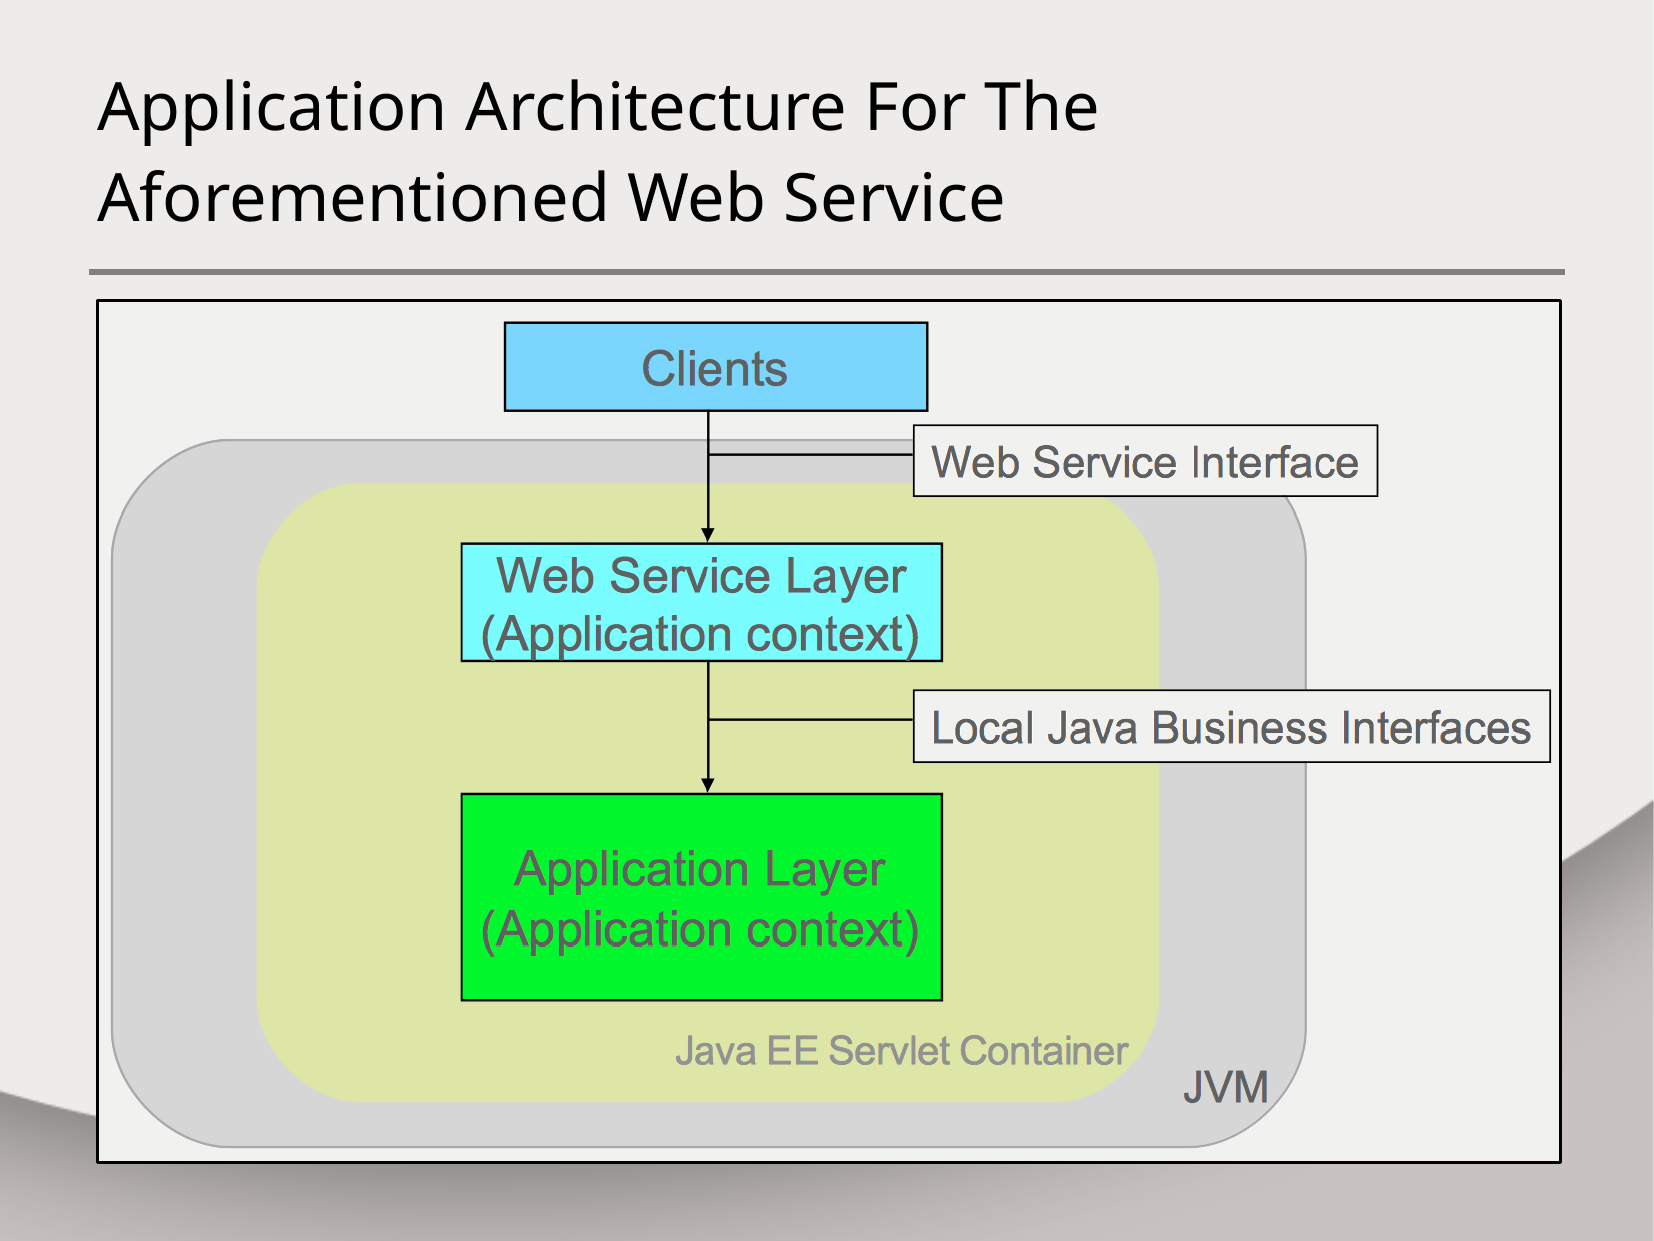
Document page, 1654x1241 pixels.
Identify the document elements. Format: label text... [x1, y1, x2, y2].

title Application Architecture For The Aforementioned Web Service [97, 75, 1559, 226]
picture [0, 0, 1654, 1241]
